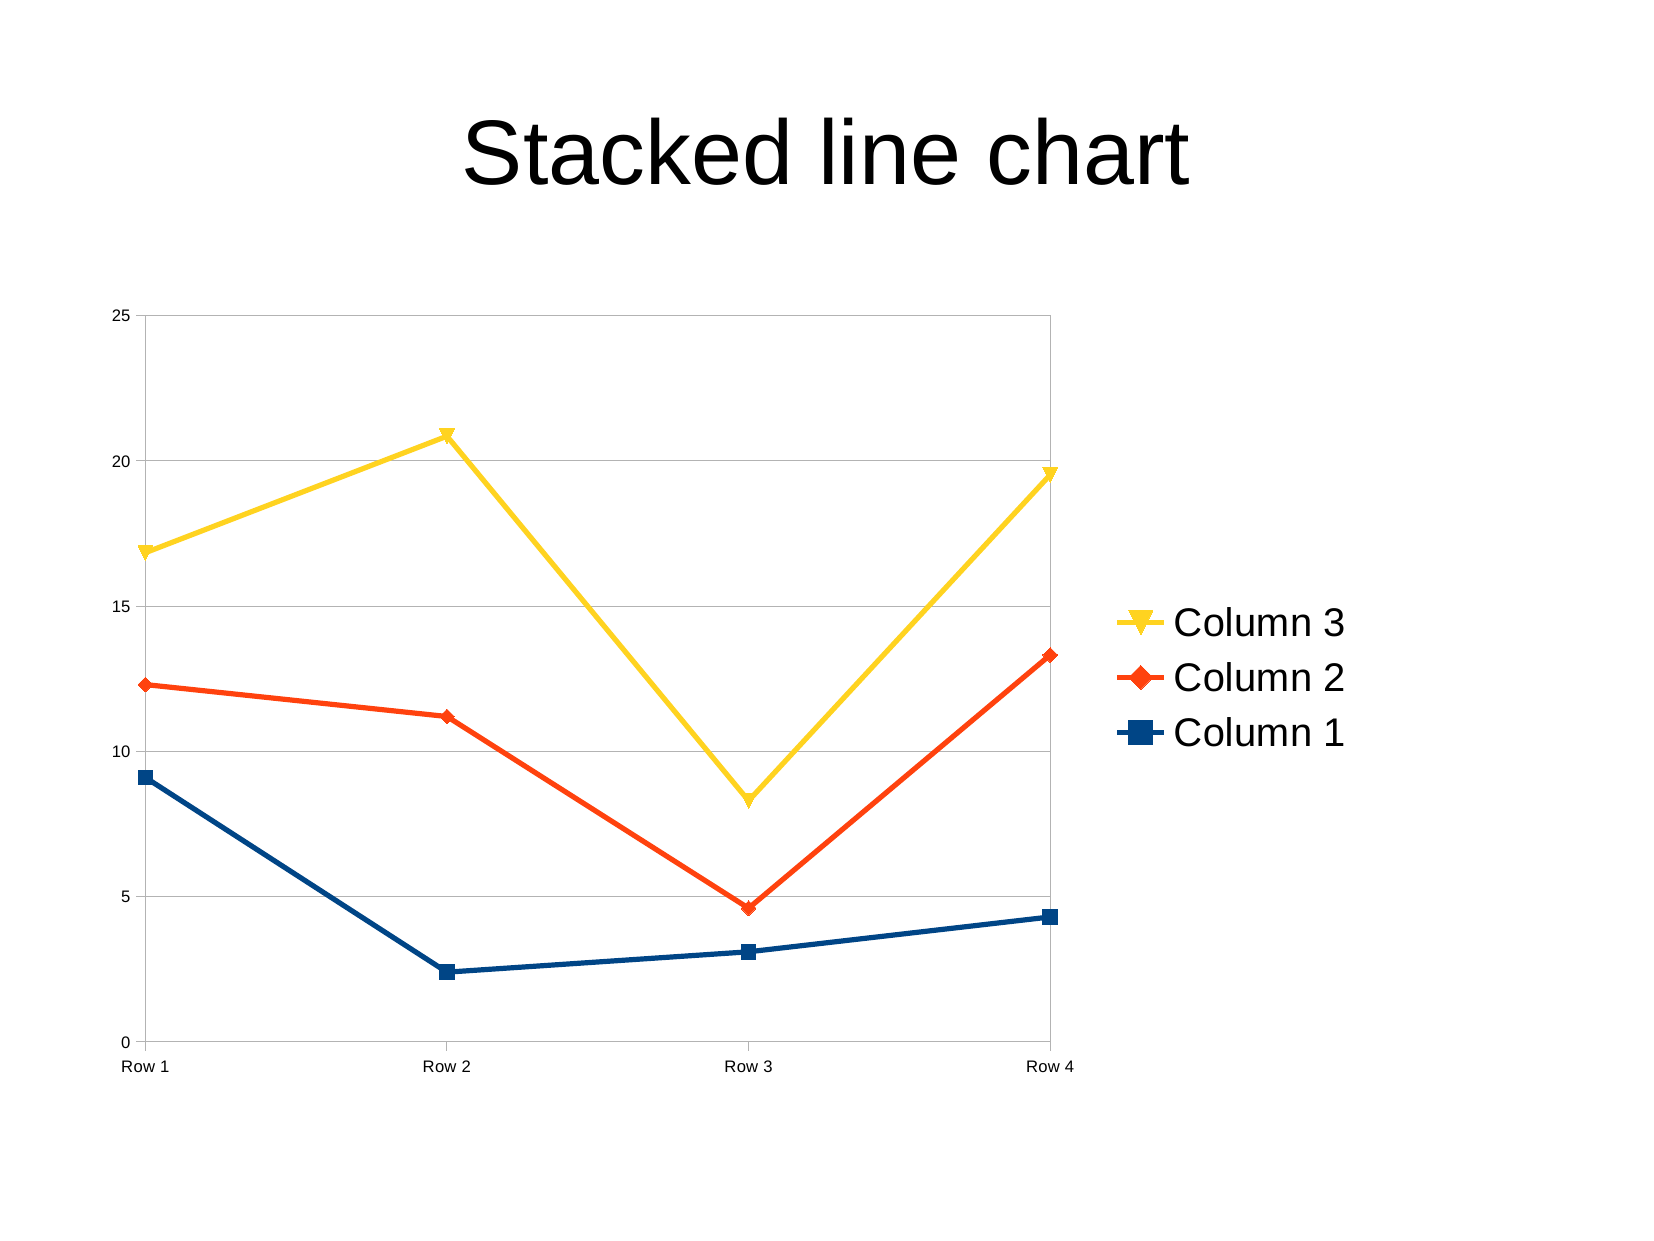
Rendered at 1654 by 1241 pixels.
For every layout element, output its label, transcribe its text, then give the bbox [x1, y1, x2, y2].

title Stacked line chart [82, 56, 1571, 250]
chart [82, 290, 1571, 1109]
